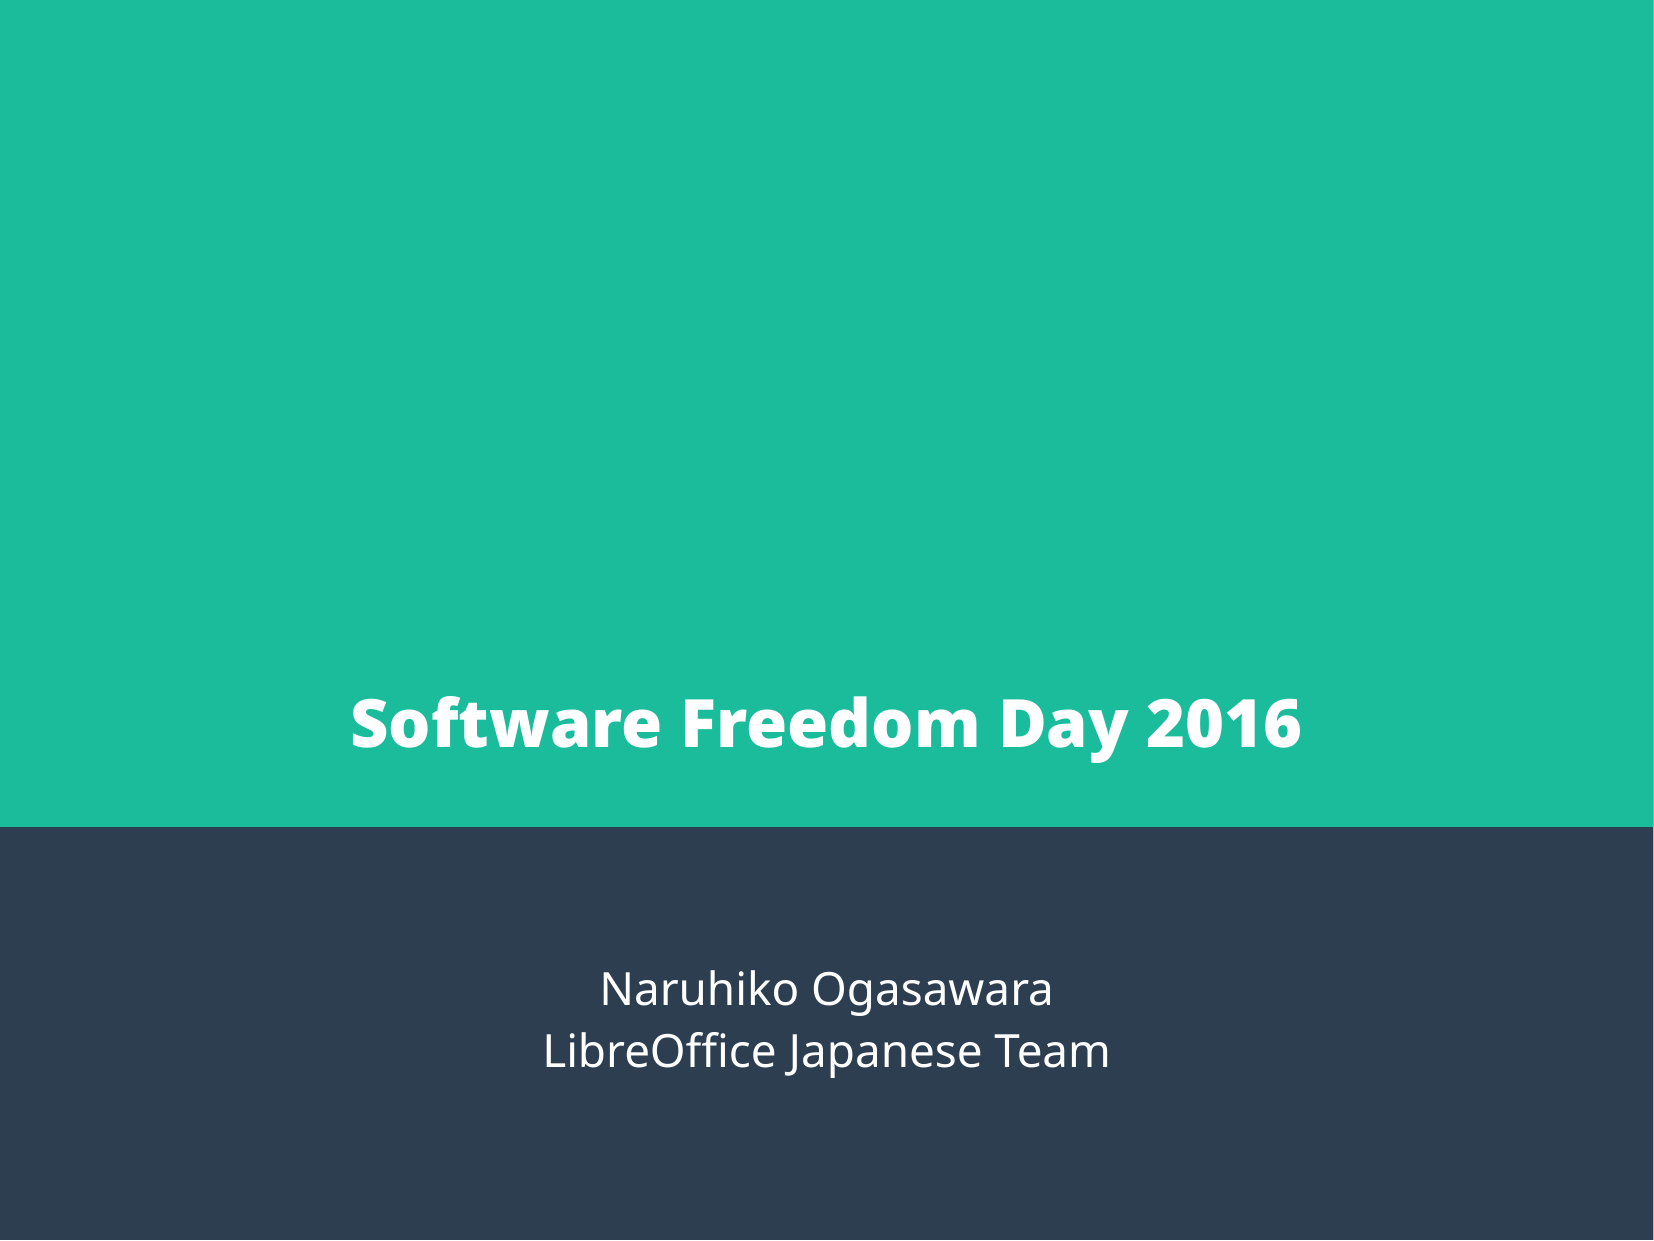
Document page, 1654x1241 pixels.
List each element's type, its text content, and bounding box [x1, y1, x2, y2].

title Software Freedom Day 2016 [59, 620, 1595, 778]
subtitle Naruhiko Ogasawara LibreOffice Japanese Team [59, 856, 1595, 1182]
